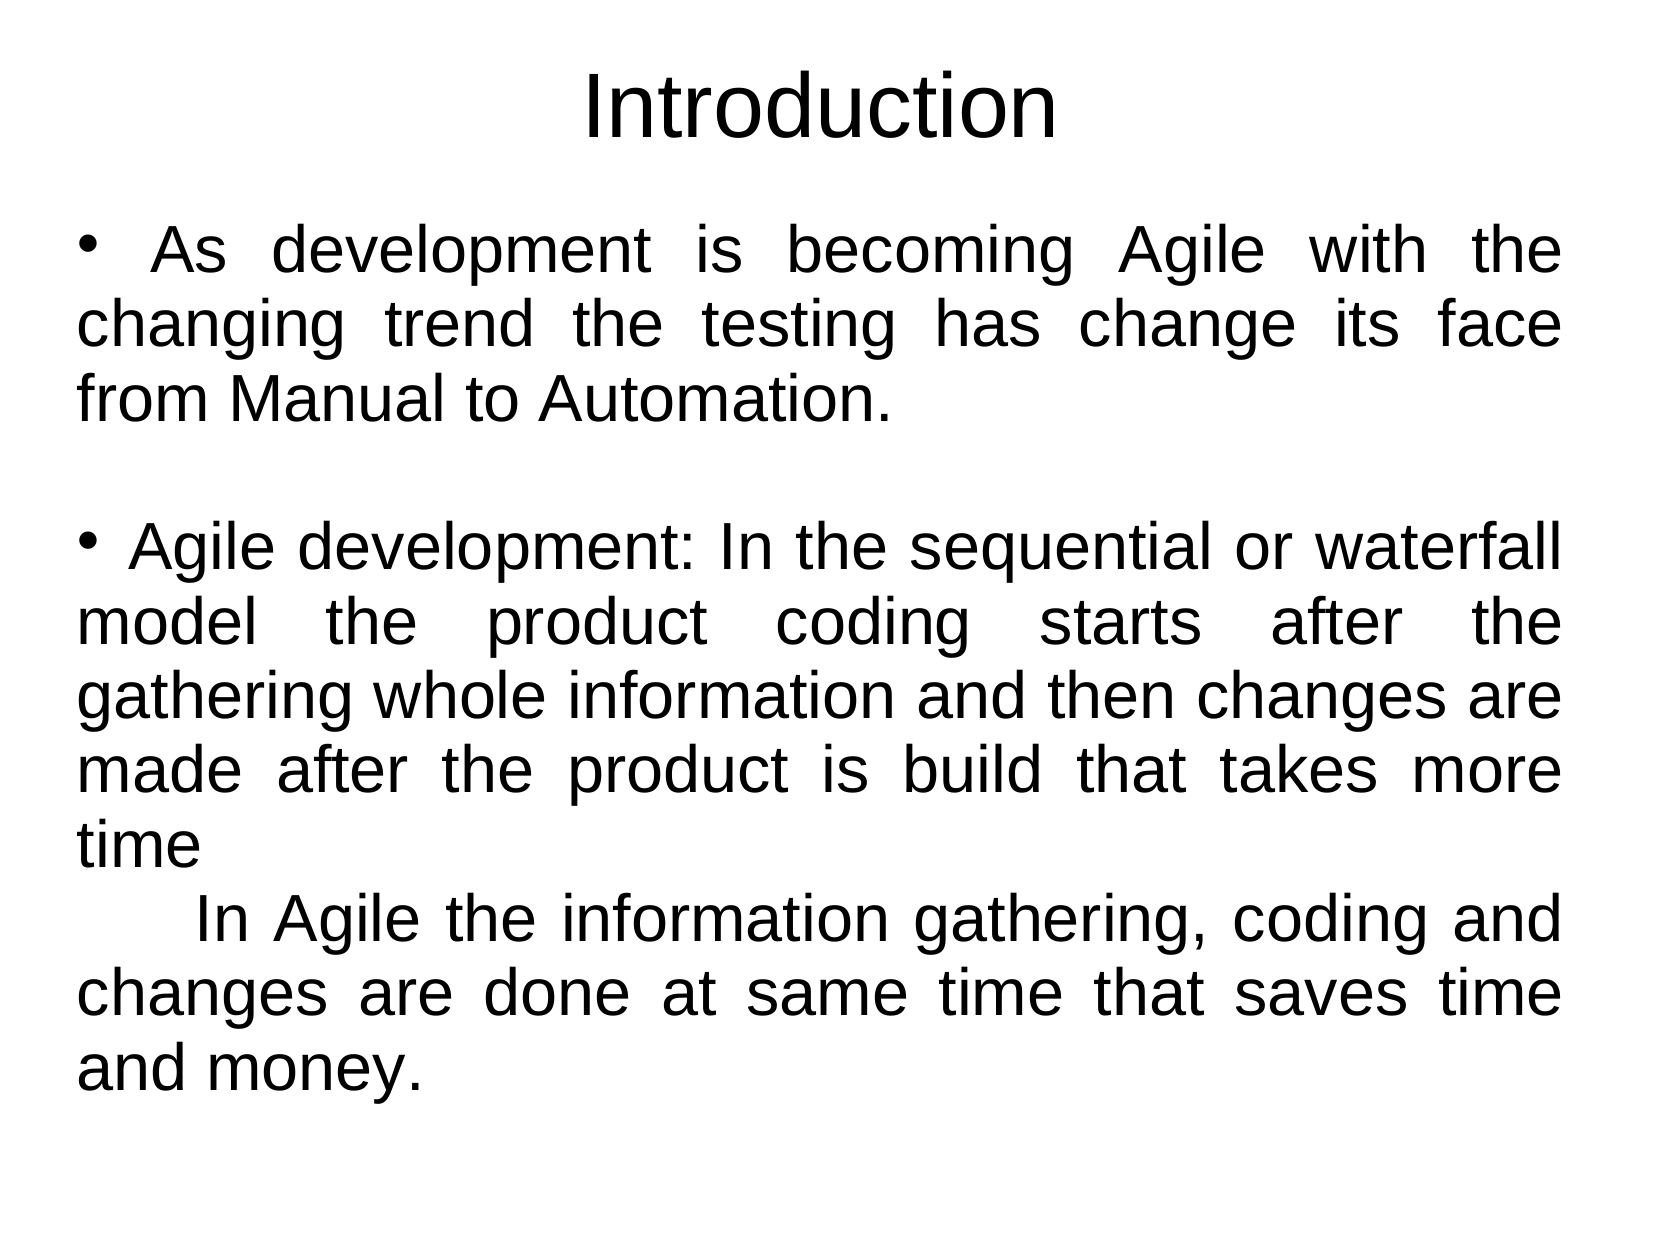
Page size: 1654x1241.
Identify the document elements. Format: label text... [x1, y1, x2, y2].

subtitle As development is becoming Agile with the changing trend the testing has change its face from Manual to Automation. Agile development: In the sequential or waterfall model the product coding starts after the gathering whole information and then changes are made after the product is build that takes more time In Agile the information gathering, coding and changes are done at same time that saves time and money. [76, 177, 1565, 1211]
title Introduction [76, 0, 1565, 177]
